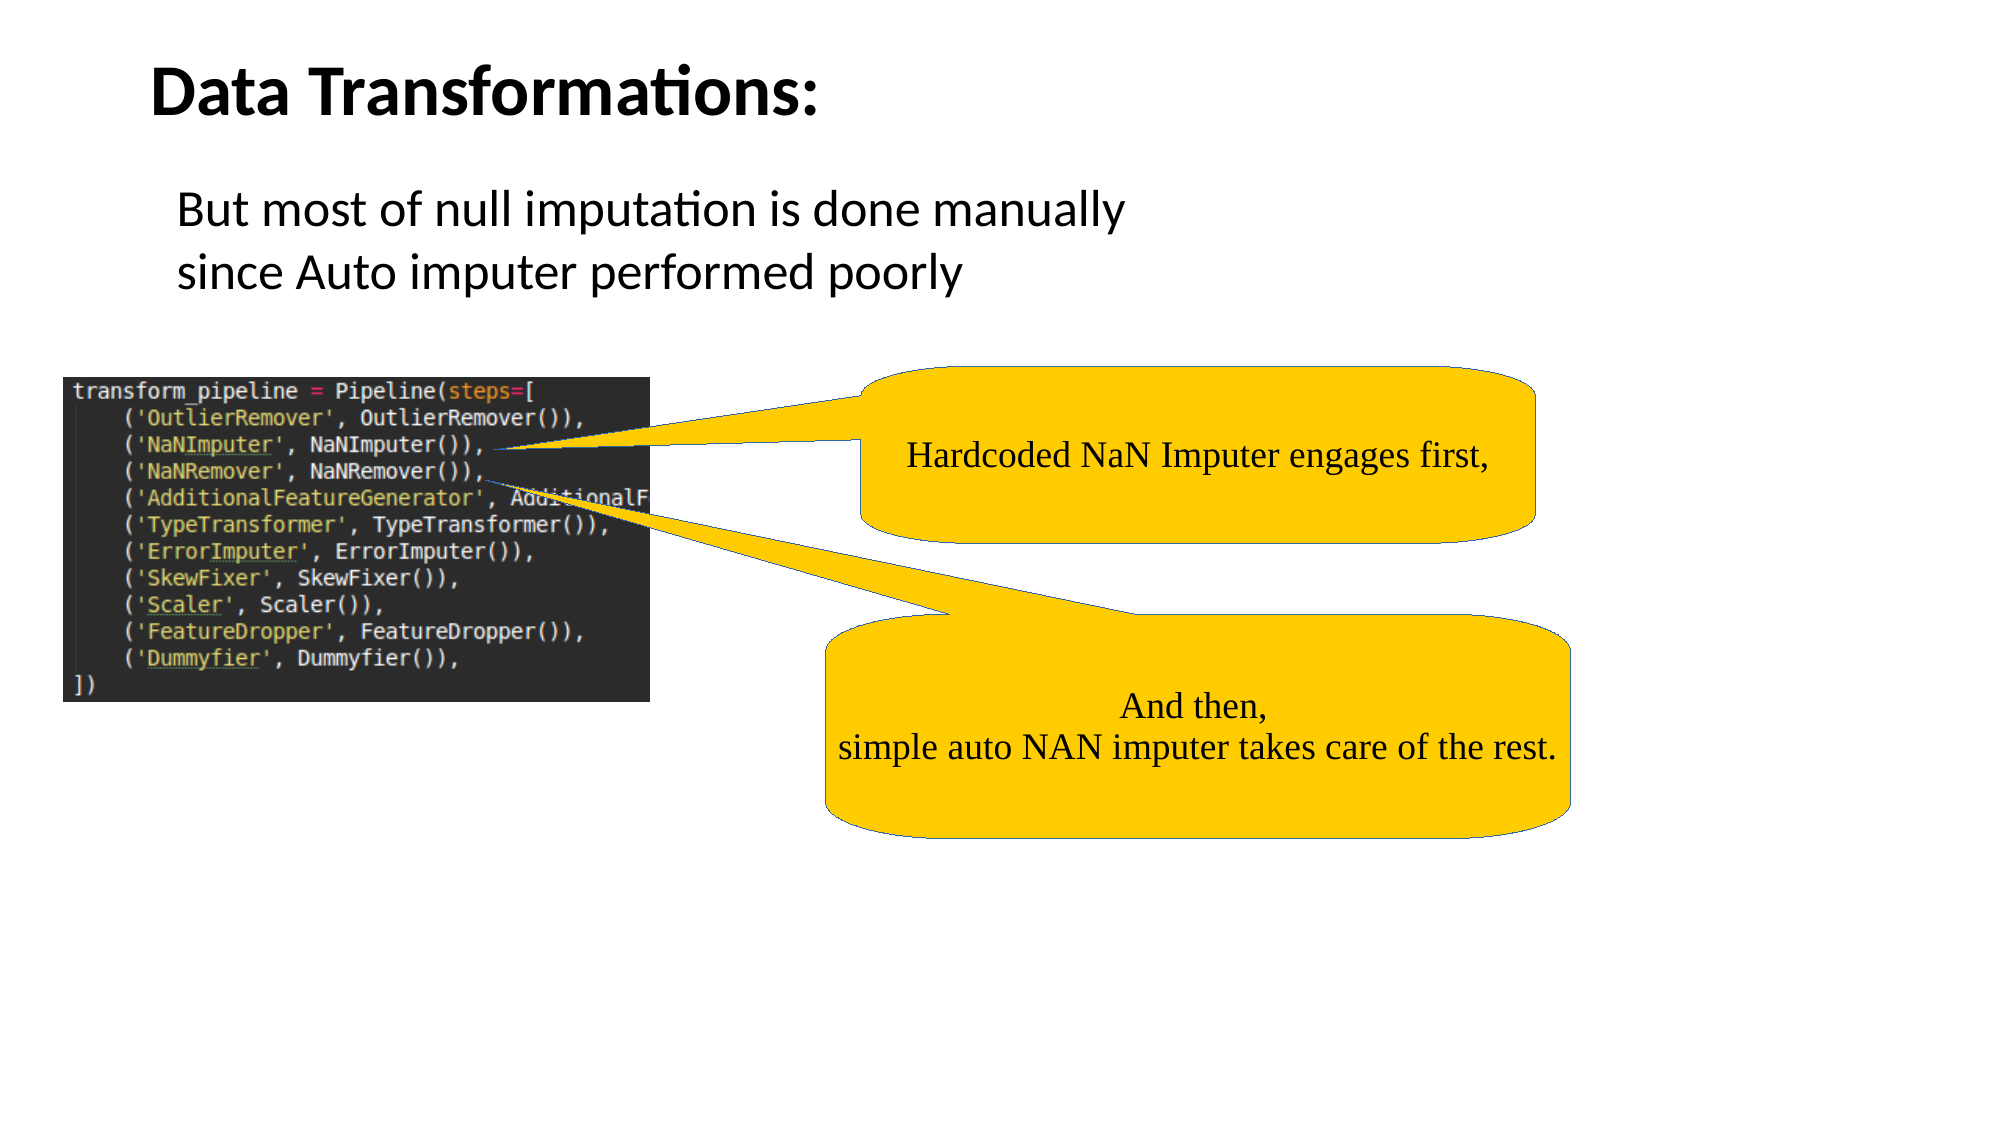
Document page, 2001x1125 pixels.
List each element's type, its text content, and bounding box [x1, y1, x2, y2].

text_box And then, simple auto NAN imputer takes care of the rest. [485, 480, 1571, 839]
text_box Data Transformations: [135, 35, 837, 138]
picture [63, 377, 650, 702]
text_box But most of null imputation is done manually since Auto imputer performed poorly [161, 167, 1154, 308]
text_box Hardcoded NaN Imputer engages first, [493, 366, 1536, 544]
